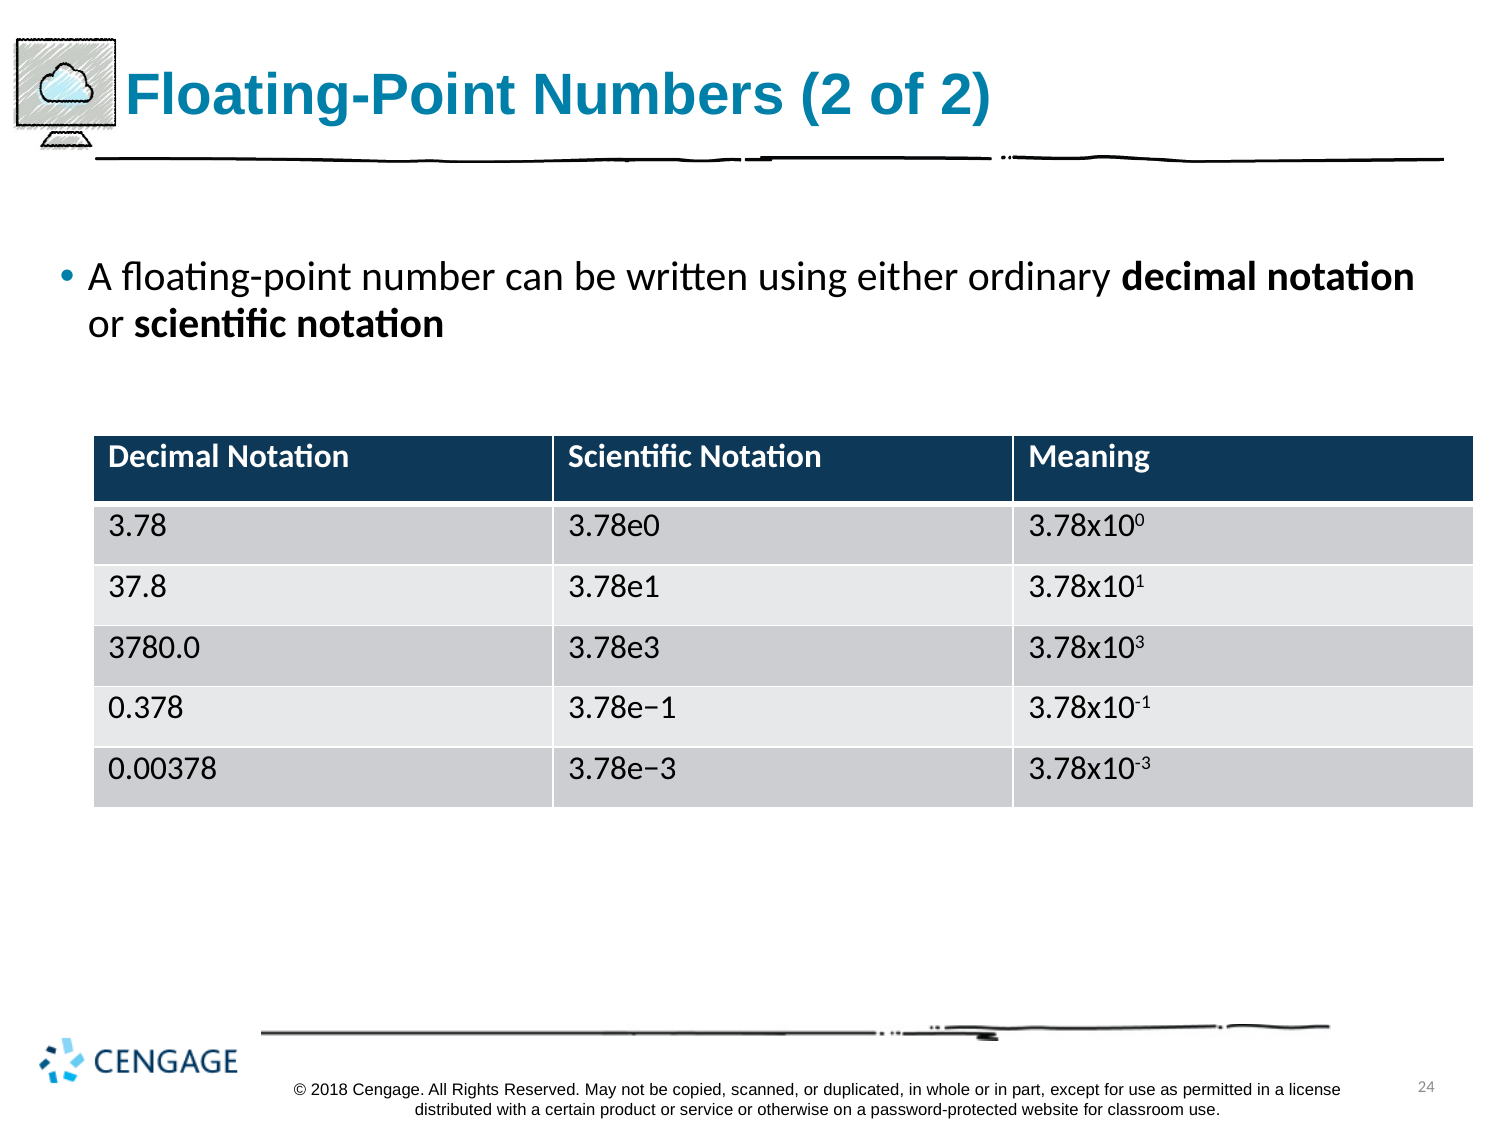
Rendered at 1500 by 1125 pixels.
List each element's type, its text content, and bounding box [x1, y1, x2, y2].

picture [13, 36, 117, 151]
table_header Meaning [1014, 436, 1473, 501]
table_cell 37.8 [94, 566, 552, 625]
table_cell 0.378 [94, 687, 552, 746]
picture [19, 1024, 250, 1096]
table_cell 3.78x103 [1014, 626, 1473, 686]
table_cell 3.78e0 [554, 507, 1012, 564]
table_cell 3780.0 [94, 626, 552, 686]
table_cell 3.78x10-1 [1014, 687, 1473, 746]
table_cell 3.78e1 [554, 566, 1012, 625]
table_cell 3.78e3 [554, 626, 1012, 686]
title Floating-Point Numbers (2 of 2) [125, 66, 1442, 116]
picture [261, 1024, 1331, 1041]
table_cell 0.00378 [94, 748, 552, 807]
picture [154, 155, 1444, 163]
table_header Decimal Notation [94, 436, 552, 501]
table_cell 3.78x10-3 [1014, 748, 1473, 807]
table_cell 3.78e−3 [554, 748, 1012, 807]
list A floating-point number can be written using either ordinary decimal notation or scientific notation [59, 252, 1441, 485]
table_cell 3.78x100 [1014, 507, 1473, 564]
table_header Scientific Notation [554, 436, 1012, 501]
footer © 2018 Cengage. All Rights Reserved. May not be copied, scanned, or duplicated, in whole or in part, except for use as permitted in a license distributed with a certain product or service or otherwise on a password-protected website for classroom use. [262, 1079, 1375, 1120]
table_cell 3.78e−1 [554, 687, 1012, 746]
table_cell 3.78x101 [1014, 566, 1473, 625]
table_cell 3.78 [94, 507, 552, 564]
